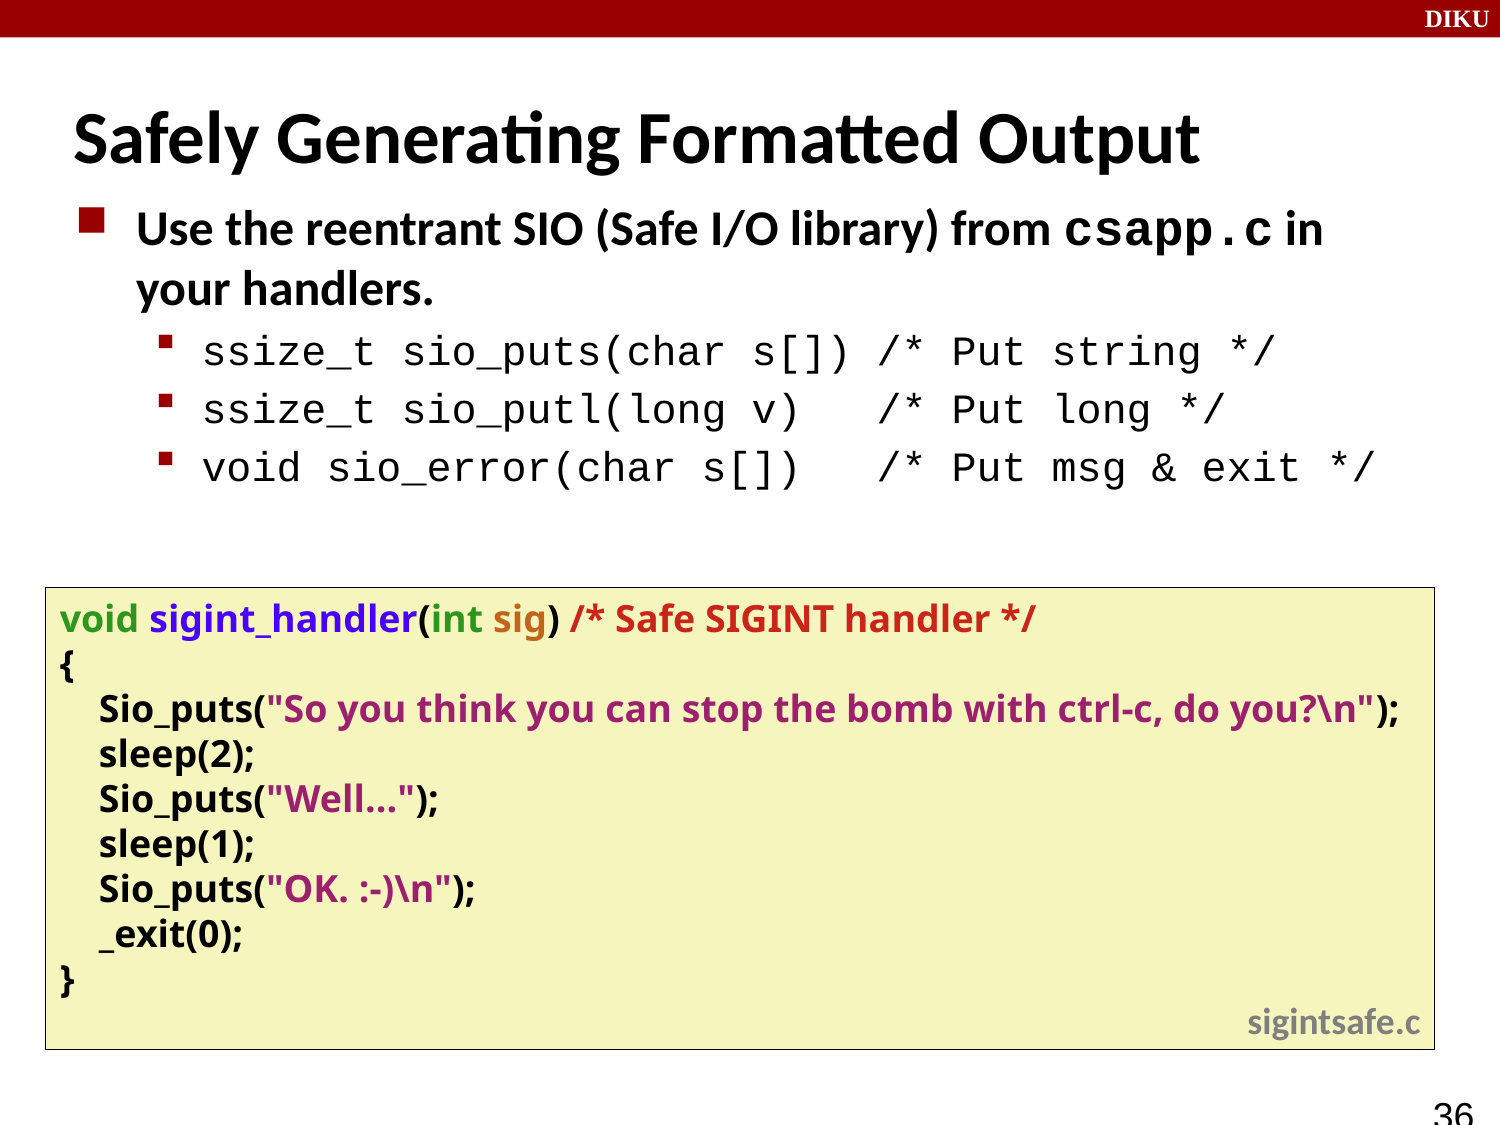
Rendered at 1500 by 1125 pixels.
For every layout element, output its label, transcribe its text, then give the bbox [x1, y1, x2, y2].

text_box Safely Generating Formatted Output [58, 71, 1400, 197]
text_box void sigint_handler(int sig) /* Safe SIGINT handler */ { Sio_puts("So you think you can stop the bomb with ctrl-c, do you?\n"); sleep(2); Sio_puts("Well..."); sleep(1); Sio_puts("OK. :-)\n"); _exit(0); } [45, 587, 1434, 1050]
text_box Use the reentrant SIO (Safe I/O library) from csapp.c in your handlers. ssize_t sio_puts(char s[]) /* Put string */ ssize_t sio_putl(long v) /* Put long */ void sio_error(char s[]) /* Put msg & exit */ [65, 187, 1434, 525]
text_box sigintsafe.c [1232, 989, 1436, 1050]
